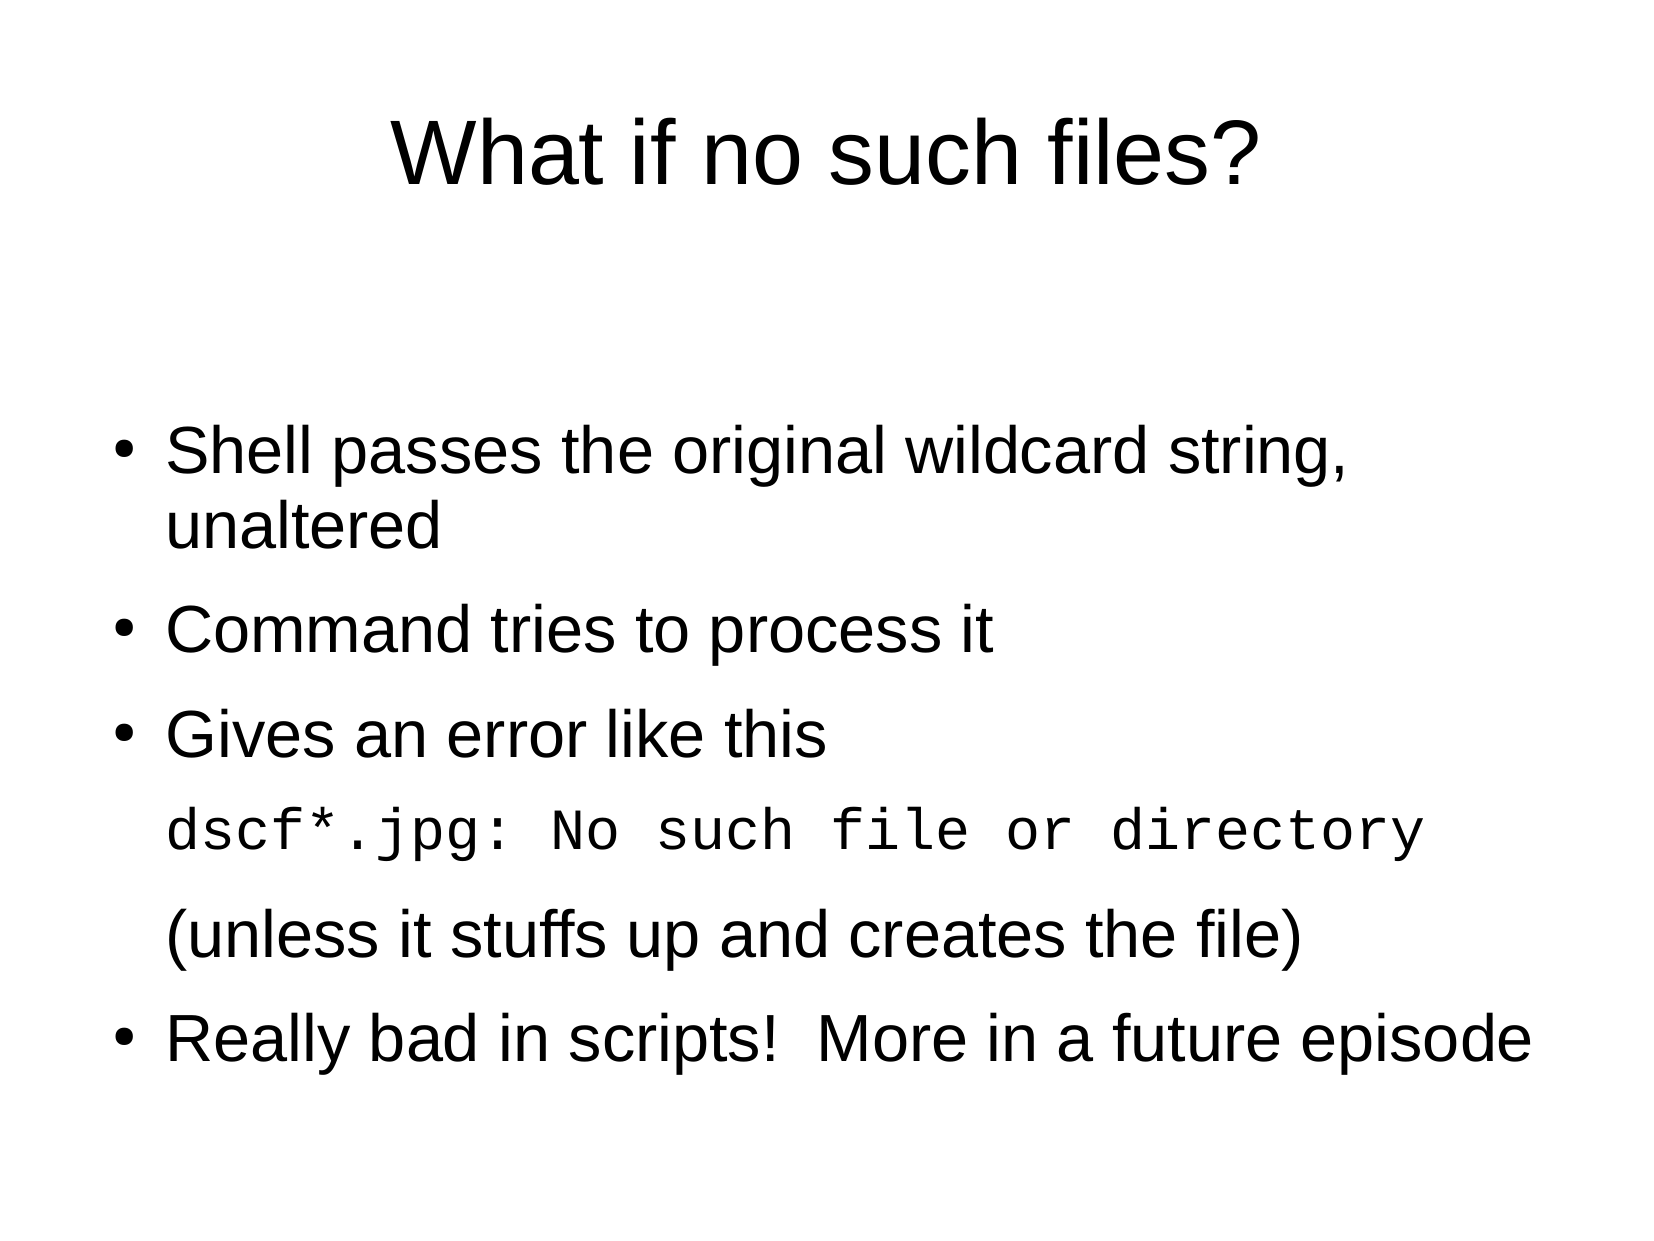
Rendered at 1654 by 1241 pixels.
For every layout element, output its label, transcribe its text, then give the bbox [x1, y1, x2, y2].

title What if no such files? [82, 49, 1571, 257]
list Shell passes the original wildcard string, unaltered Command tries to process it Gives an error like this dscf*.jpg: No such file or directory (unless it stuffs up and creates the file) Really bad in scripts! More in a future episode [94, 413, 1550, 1193]
